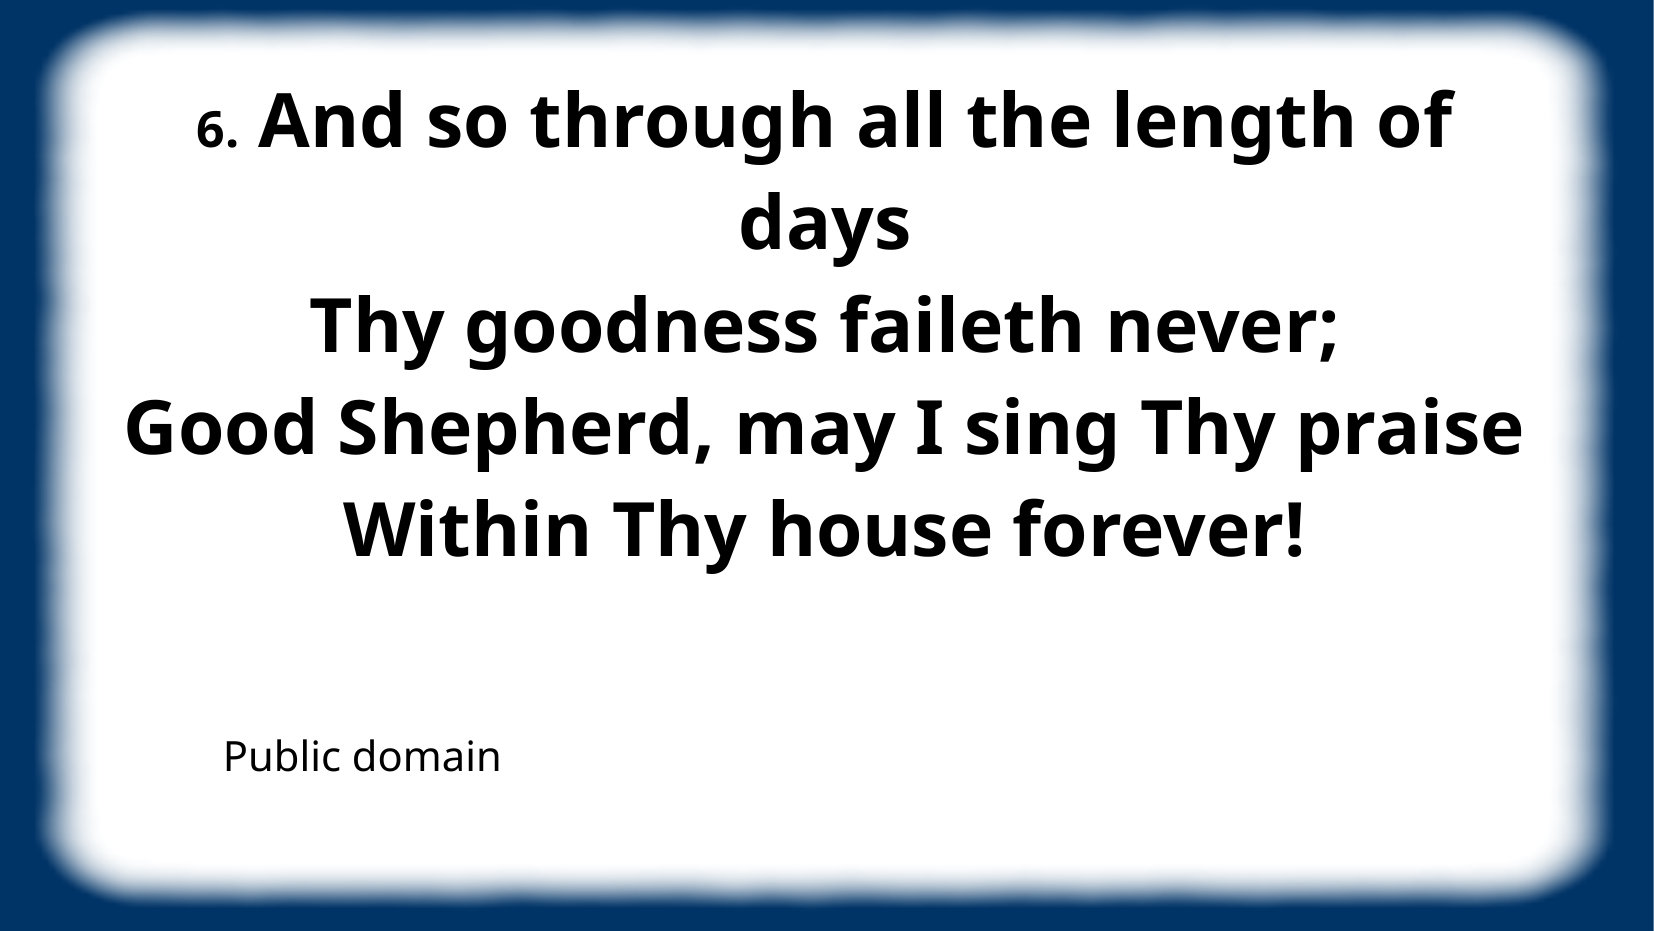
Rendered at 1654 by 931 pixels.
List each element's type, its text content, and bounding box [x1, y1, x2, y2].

picture [0, 0, 1654, 931]
text_box 6. And so through all the length of days Thy goodness faileth never; Good Shepherd, may I sing Thy praise Within Thy house forever! Public domain [90, 60, 1561, 743]
